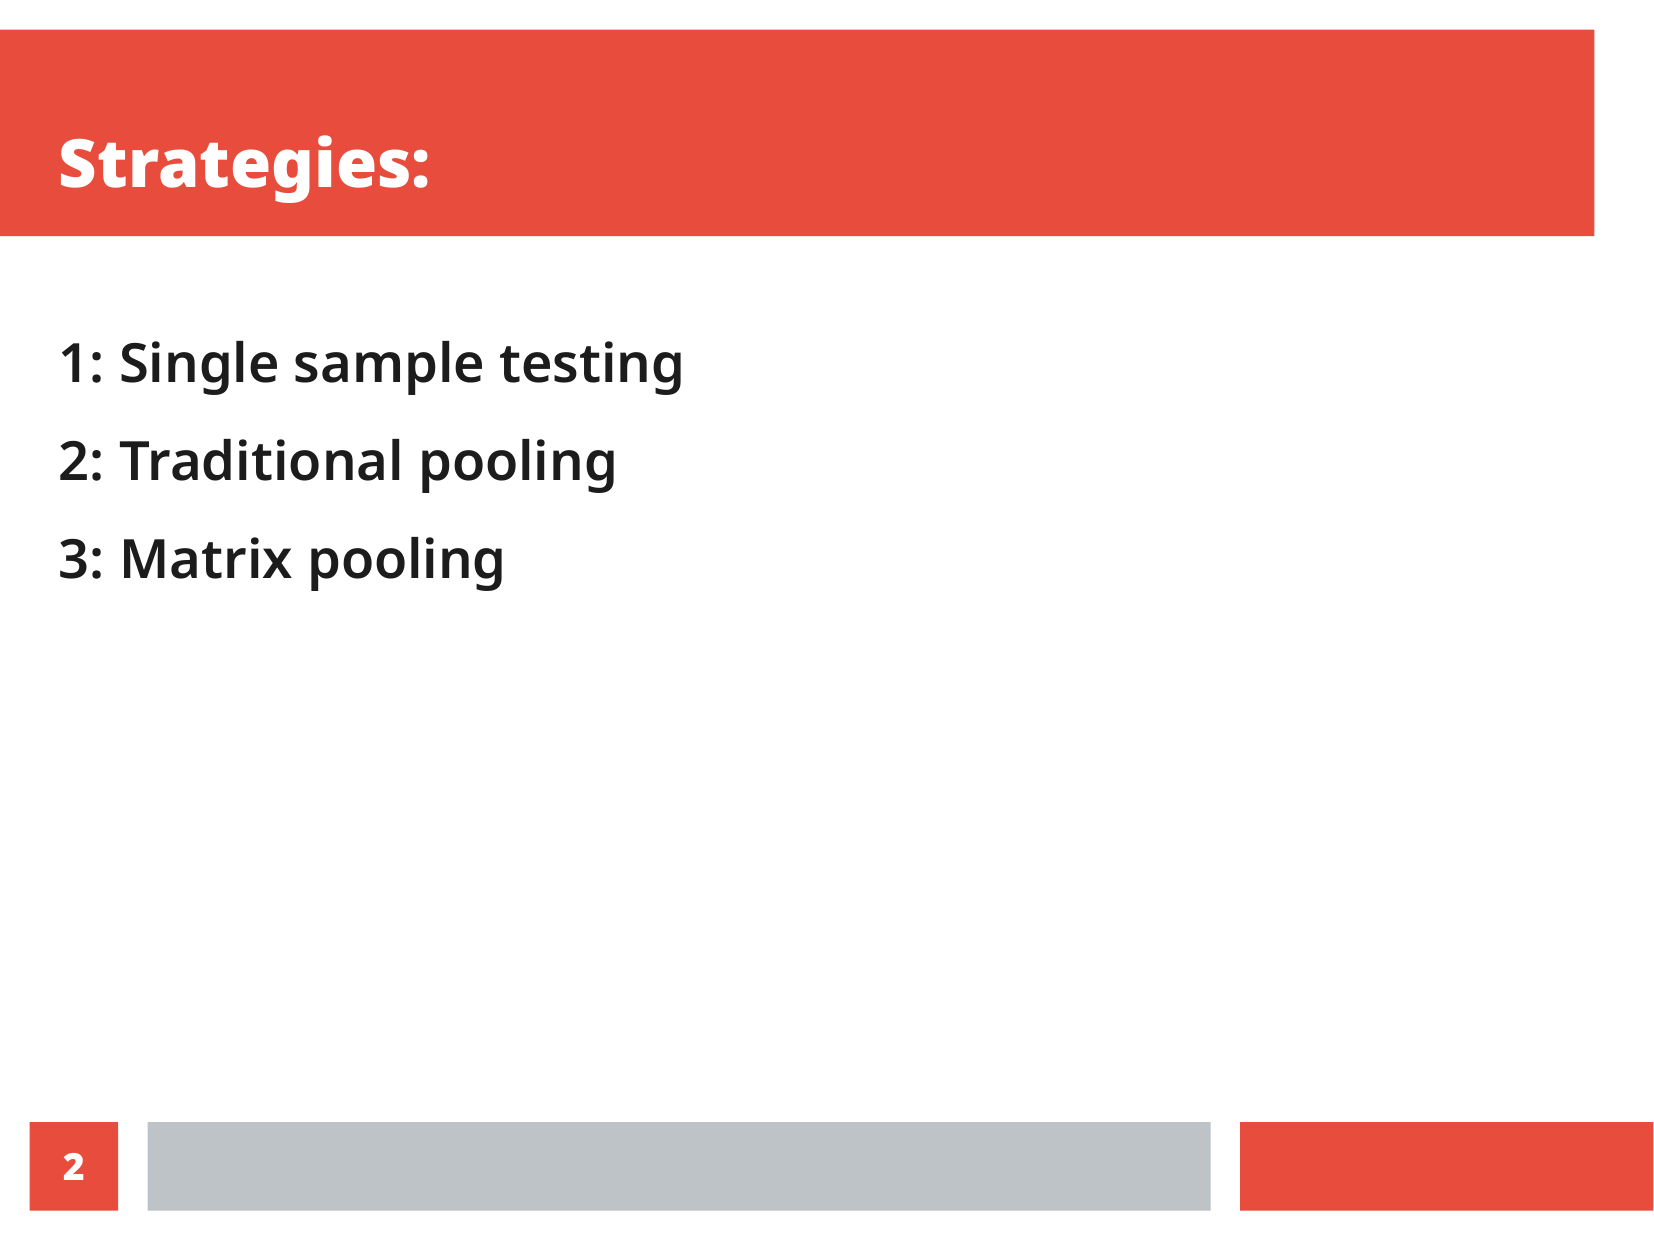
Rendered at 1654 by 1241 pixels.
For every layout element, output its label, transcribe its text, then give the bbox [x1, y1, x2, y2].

list 1: Single sample testing 2: Traditional pooling 3: Matrix pooling [59, 324, 1565, 1093]
title Strategies: [59, 59, 1595, 207]
